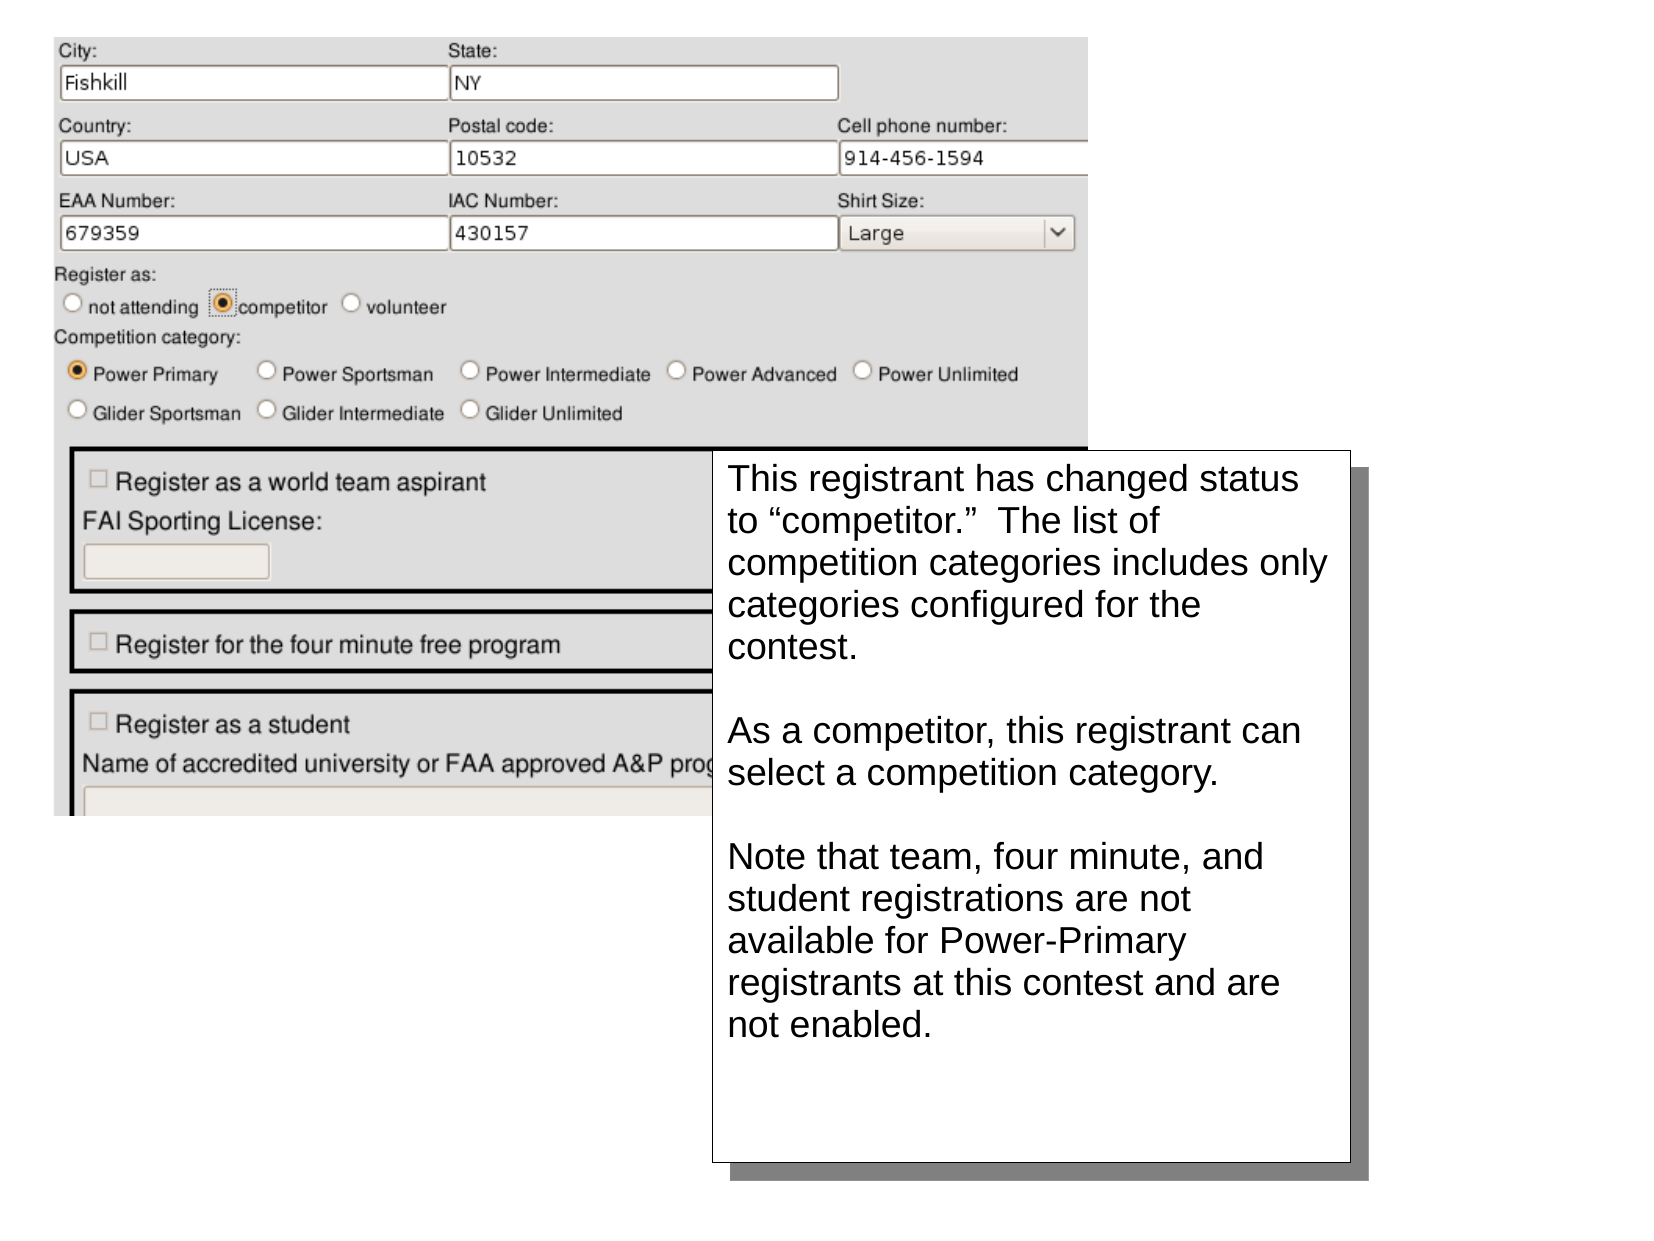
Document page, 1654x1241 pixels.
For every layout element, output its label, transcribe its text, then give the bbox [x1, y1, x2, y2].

text_box This registrant has changed status to “competitor.” The list of competition categories includes only categories configured for the contest. As a competitor, this registrant can select a competition category. Note that team, four minute, and student registrations are not available for Power-Primary registrants at this contest and are not enabled. [712, 450, 1351, 1163]
picture [37, 37, 1088, 816]
